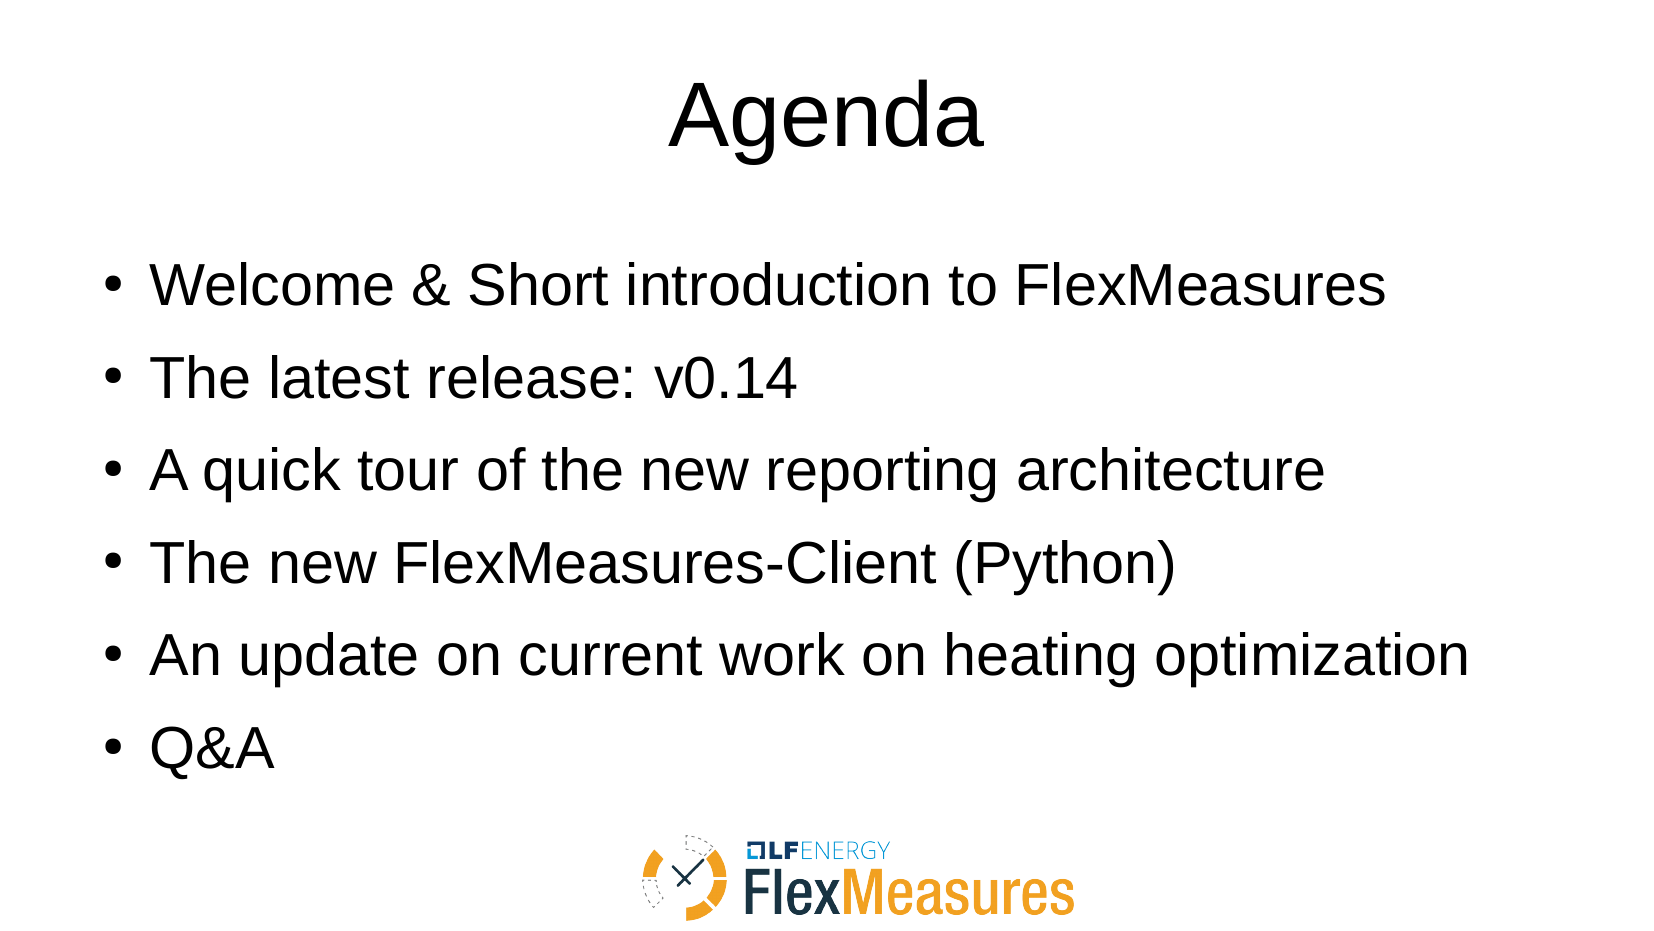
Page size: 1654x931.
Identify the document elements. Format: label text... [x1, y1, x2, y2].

title Agenda [82, 37, 1571, 193]
picture [642, 835, 1074, 921]
list Welcome & Short introduction to FlexMeasures The latest release: v0.14 A quick tour of the new reporting architecture The new FlexMeasures-Client (Python) An update on current work on heating optimization Q&A [86, 251, 1575, 792]
